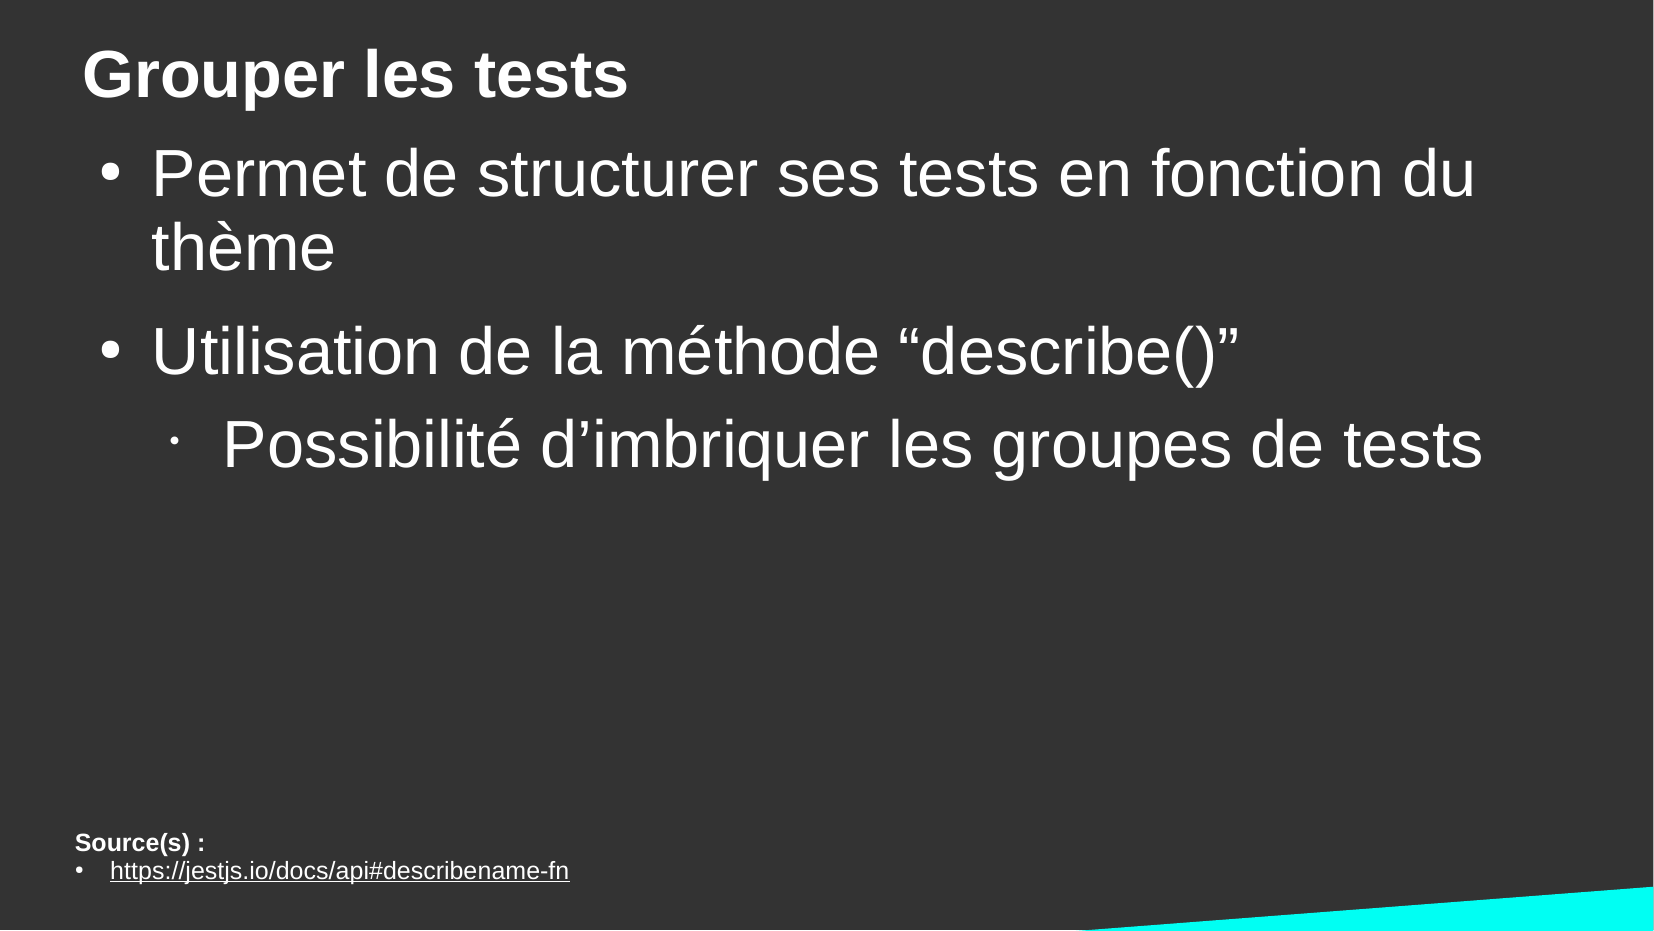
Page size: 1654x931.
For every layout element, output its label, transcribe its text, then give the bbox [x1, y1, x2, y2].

list Permet de structurer ses tests en fonction du thème Utilisation de la méthode “describe()” Possibilité d’imbriquer les groupes de tests [80, 135, 1620, 497]
title Grouper les tests [82, 37, 1571, 112]
text_box Source(s) : https://jestjs.io/docs/api#describename-fn [60, 821, 1546, 906]
text_box [1075, 886, 1654, 931]
